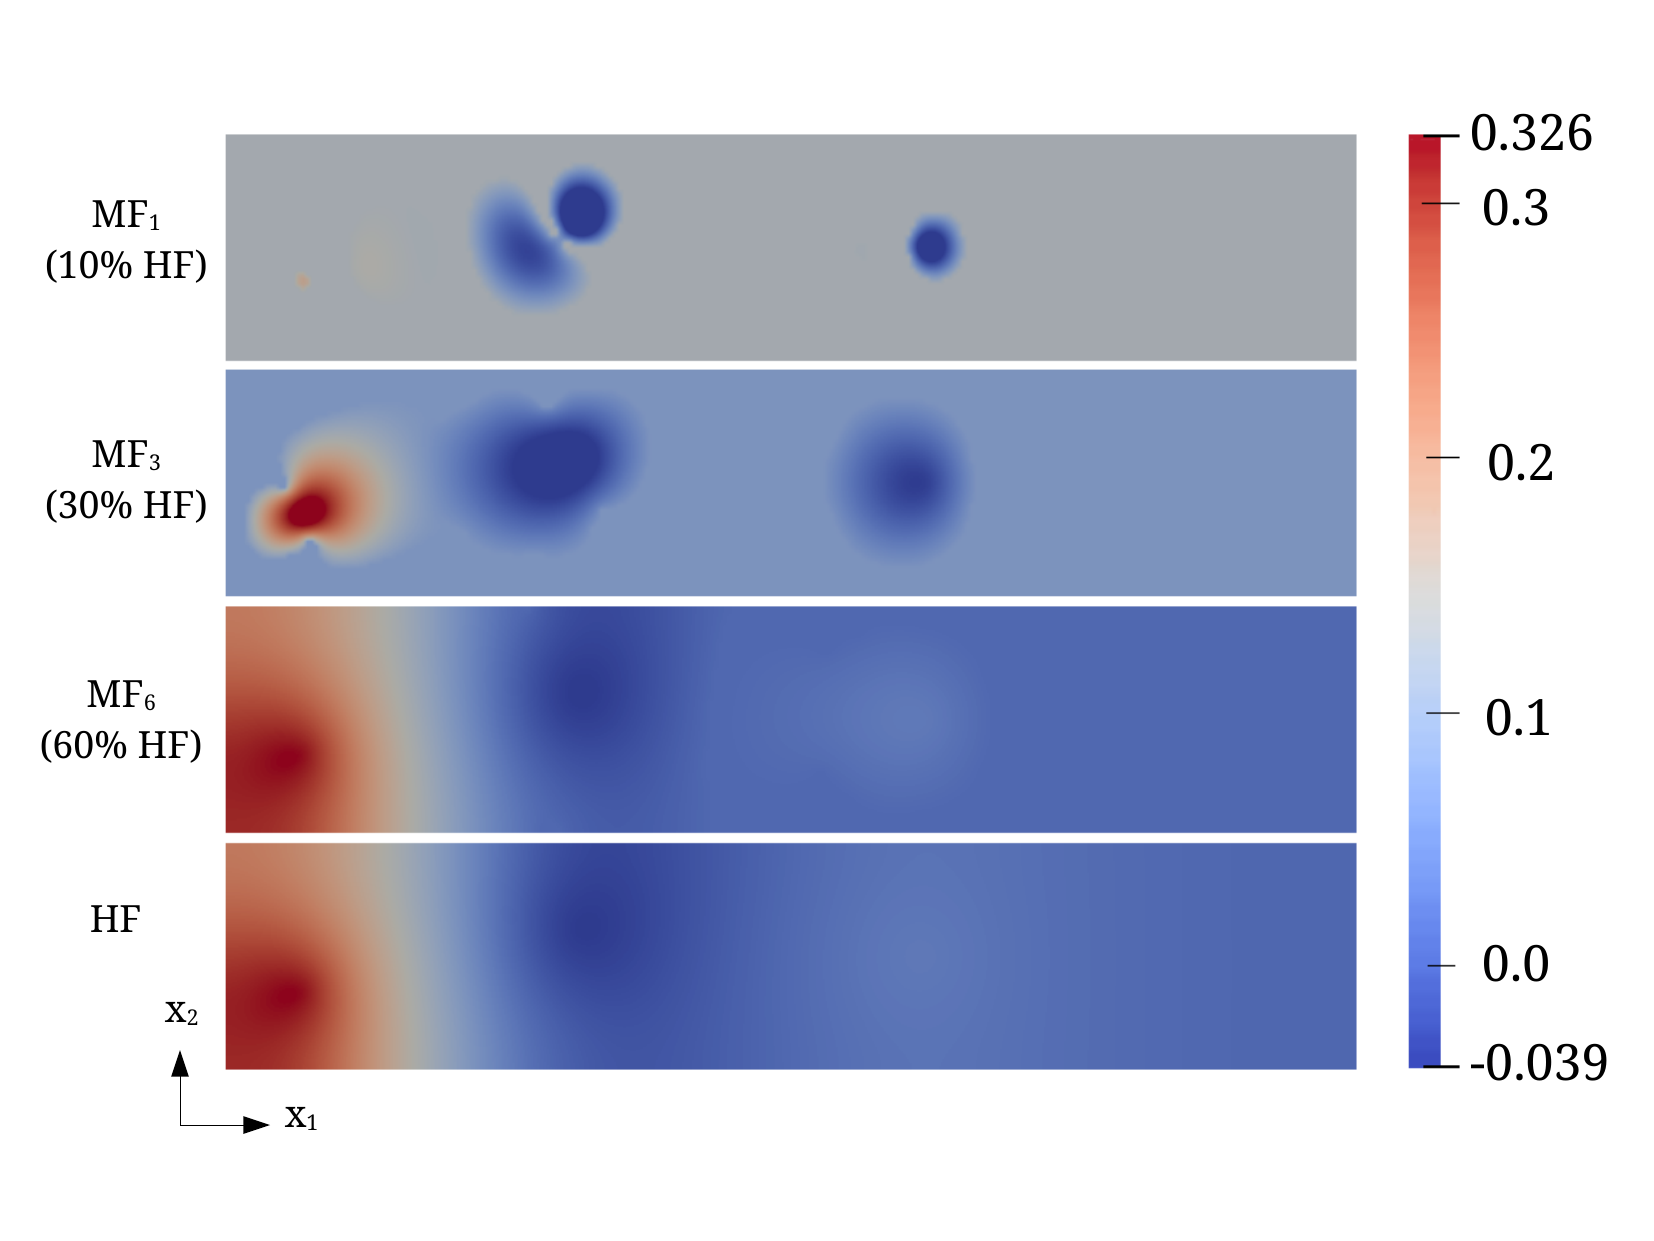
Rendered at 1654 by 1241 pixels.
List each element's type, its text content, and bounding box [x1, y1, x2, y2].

text_box 0.0 [1467, 920, 1560, 1006]
text_box -0.039 [1455, 1020, 1654, 1131]
text_box 0.2 [1472, 420, 1565, 505]
text_box MF6 (60% HF) [24, 660, 241, 791]
text_box MF1 (10% HF) [30, 180, 246, 311]
text_box MF3 (30% HF) [30, 420, 246, 551]
text_box x2 [150, 975, 211, 1054]
picture [165, 123, 1560, 1081]
text_box HF [75, 885, 241, 952]
text_box x1 [270, 1080, 330, 1159]
picture [165, 1054, 180, 1081]
text_box 0.3 [1467, 165, 1560, 250]
text_box 0.1 [1470, 674, 1563, 759]
text_box 0.326 [1455, 90, 1654, 201]
